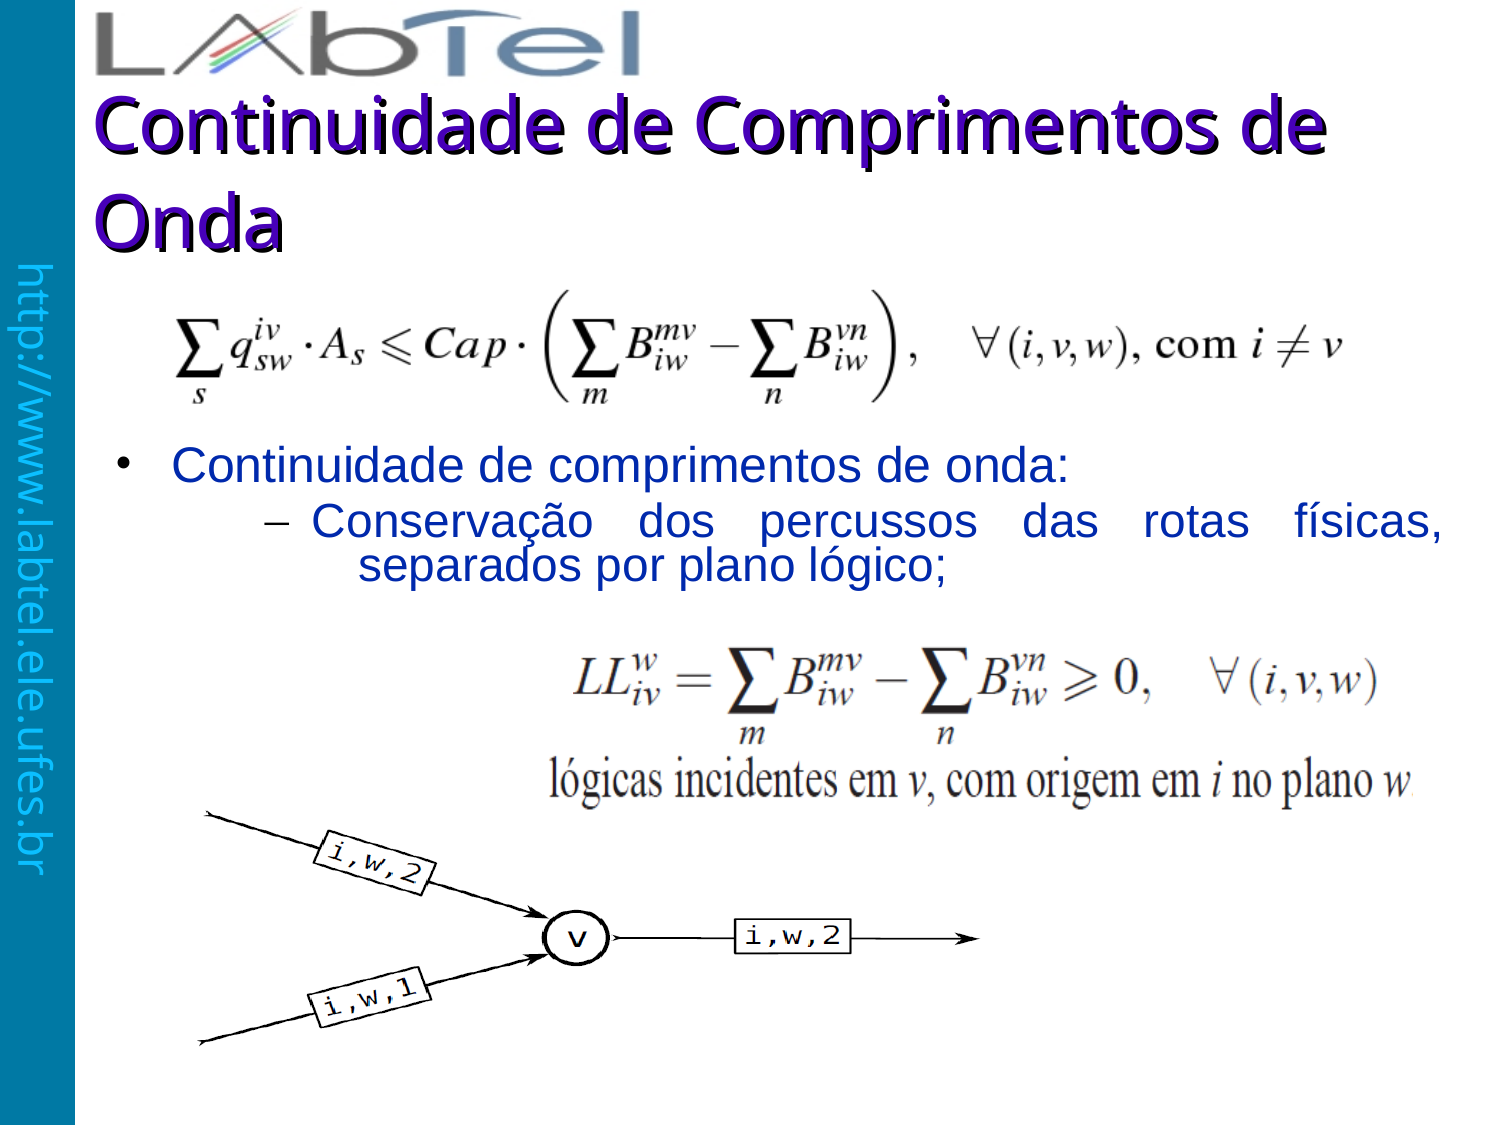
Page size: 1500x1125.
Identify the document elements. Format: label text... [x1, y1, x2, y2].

picture [76, 0, 675, 71]
title Continuidade de Comprimentos de Onda [76, 71, 1477, 269]
picture [196, 641, 1413, 1048]
list Continuidade de comprimentos de onda: Conservação dos percussos das rotas físicas, separados por plano lógico; [99, 422, 1460, 951]
picture [162, 279, 1361, 415]
